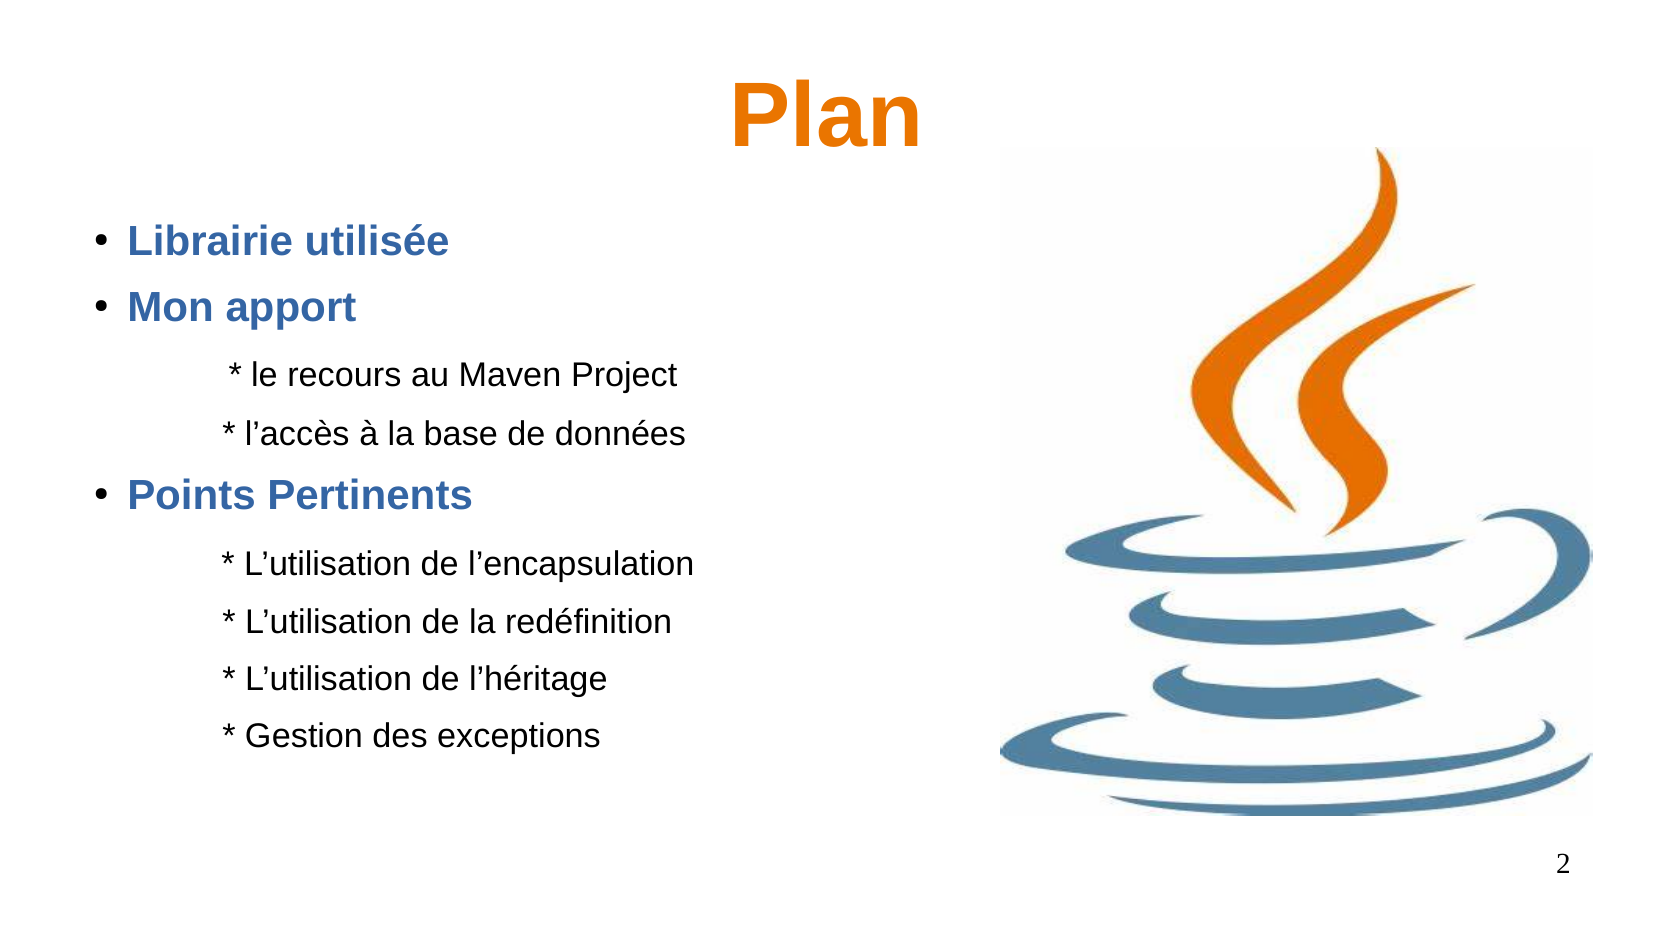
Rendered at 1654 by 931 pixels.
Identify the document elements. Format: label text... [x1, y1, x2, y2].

title Plan [82, 37, 1571, 193]
list Librairie utilisée Mon apport * le recours au Maven Project * l’accès à la base de données Points Pertinents * L’utilisation de l’encapsulation * L’utilisation de la redéfinition * L’utilisation de l’héritage * Gestion des exceptions [82, 217, 1000, 758]
picture [1000, 147, 1593, 816]
